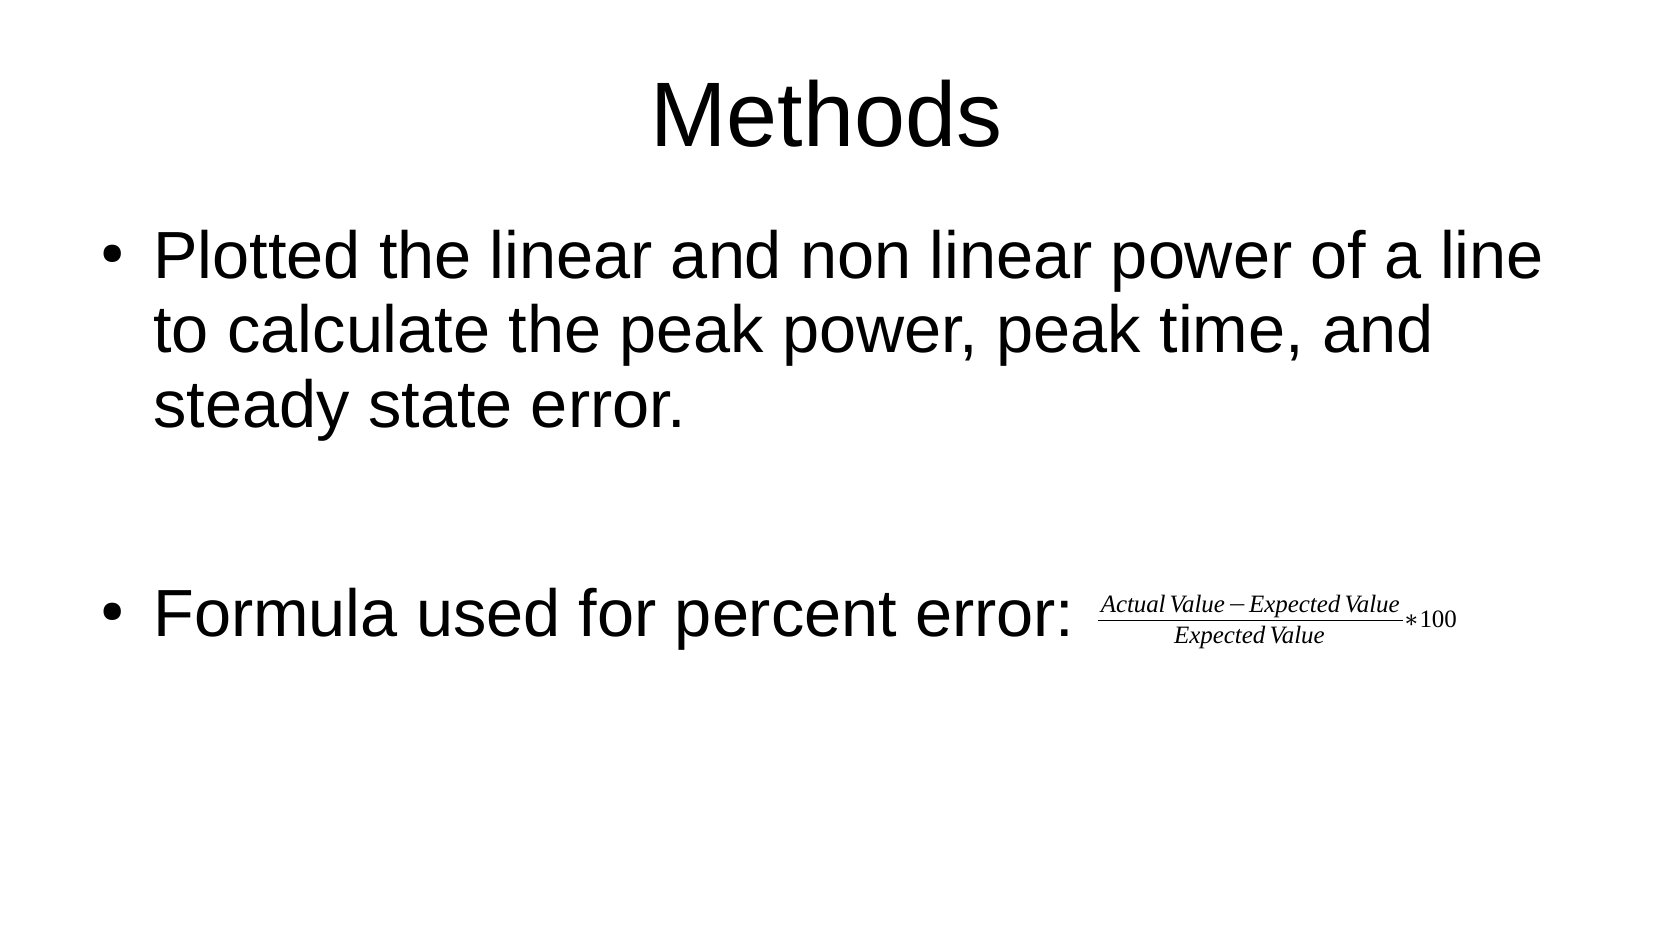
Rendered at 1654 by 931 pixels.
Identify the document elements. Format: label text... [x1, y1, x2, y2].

list Plotted the linear and non linear power of a line to calculate the peak power, peak time, and steady state error. Formula used for percent error: [82, 217, 1571, 758]
chart [1089, 590, 1464, 650]
title Methods [82, 37, 1571, 193]
